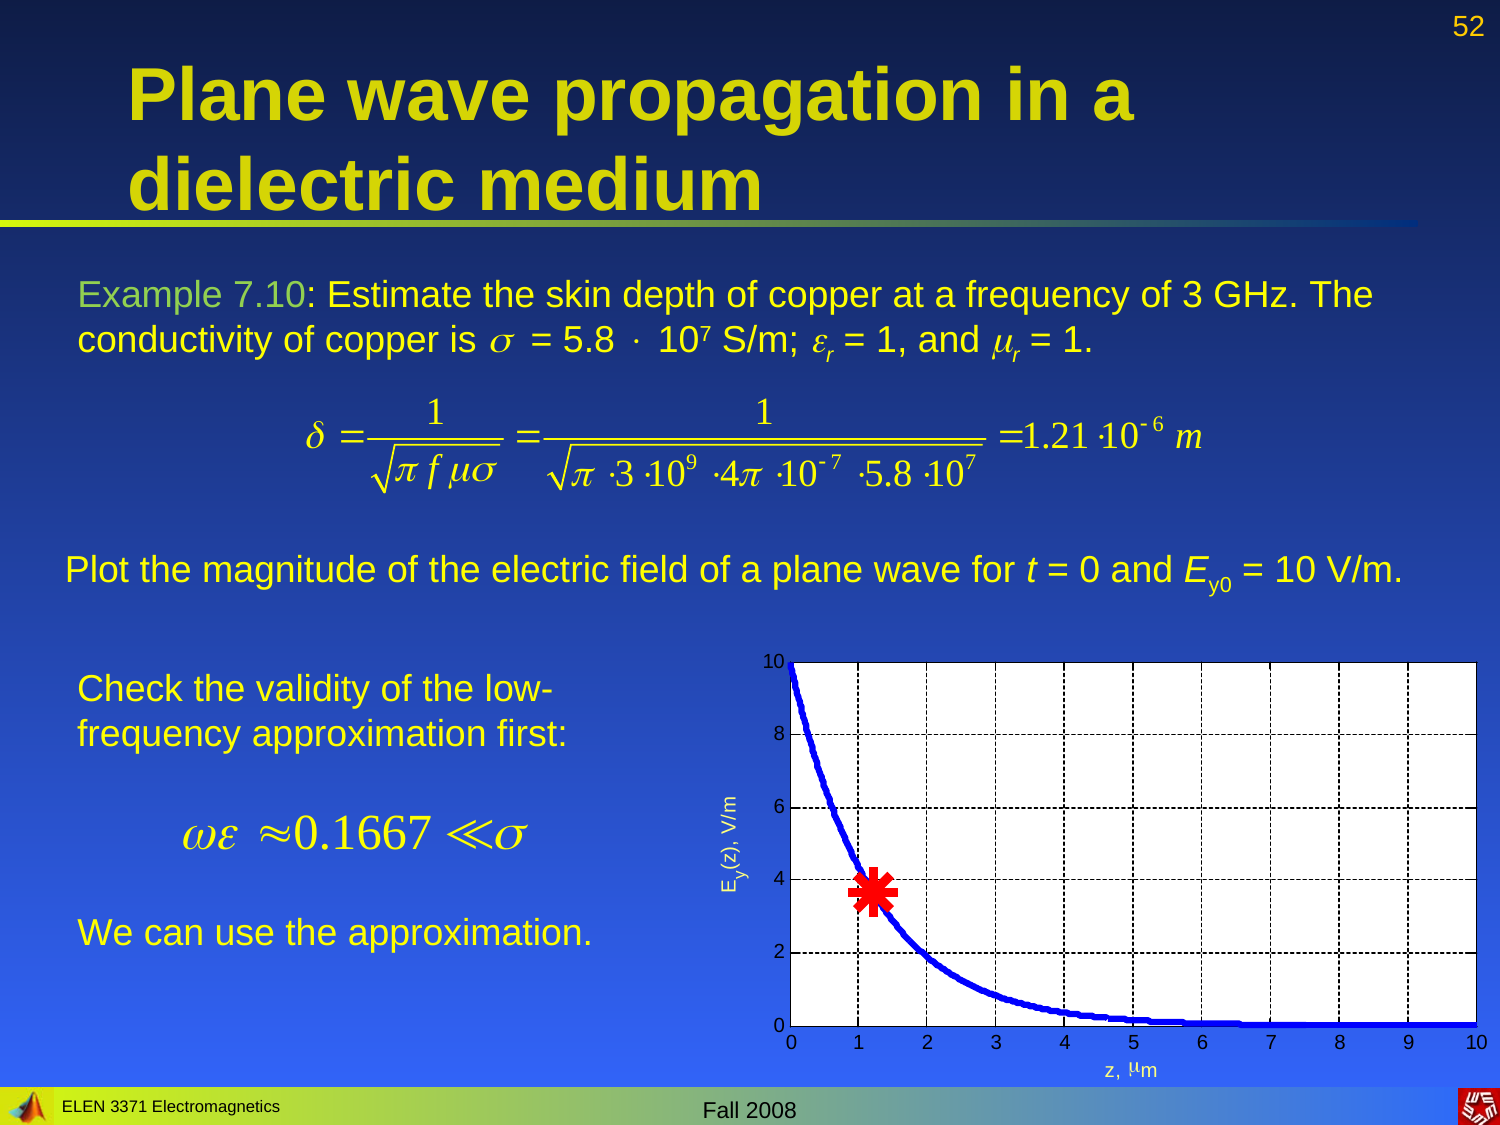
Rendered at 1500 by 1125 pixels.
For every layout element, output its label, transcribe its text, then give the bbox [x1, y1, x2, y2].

text_box We can use the approximation. [62, 899, 663, 961]
picture [699, 637, 1500, 1125]
picture [0, 1087, 54, 1125]
chart [174, 803, 538, 863]
text_box Example 7.10: Estimate the skin depth of copper at a frequency of 3 GHz. The conductivity of copper is  = 5.8  107 S/m; r = 1, and r = 1. [62, 262, 1426, 374]
chart [300, 387, 1210, 501]
title Plane wave propagation in a dielectric medium [112, 37, 1388, 201]
text_box Plot the magnitude of the electric field of a plane wave for t = 0 and Ey0 = 10 V/m. [49, 537, 1438, 605]
text_box Check the validity of the low-frequency approximation first: [62, 656, 713, 762]
